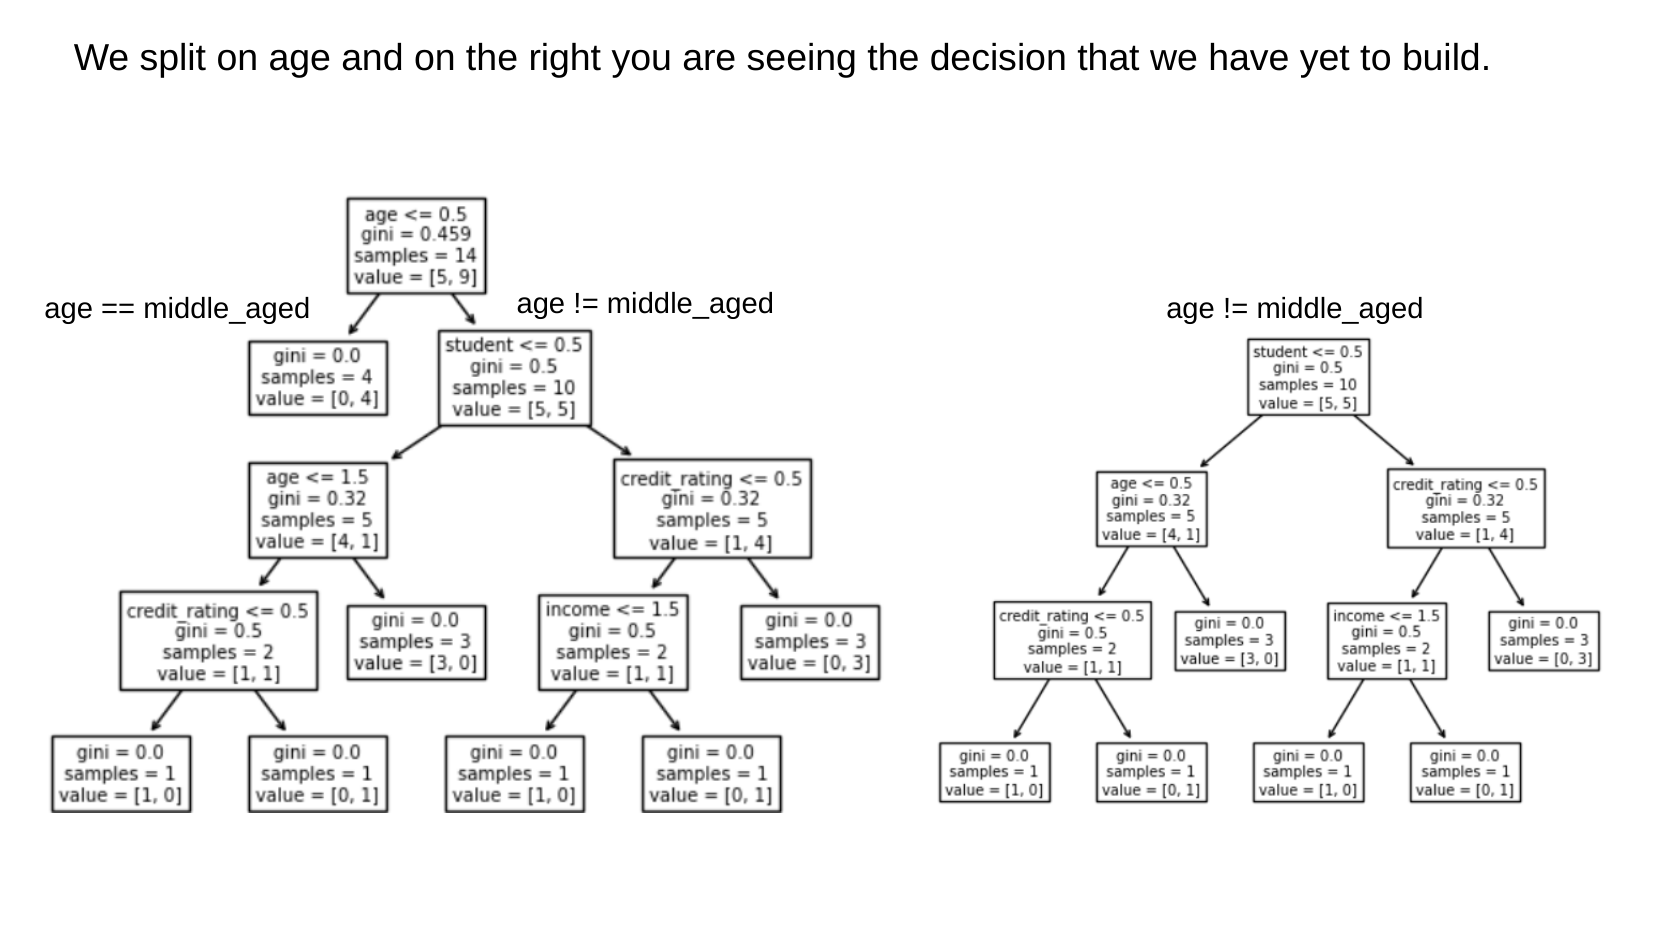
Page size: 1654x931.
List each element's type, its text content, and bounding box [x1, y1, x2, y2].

text_box We split on age and on the right you are seeing the decision that we have yet to build. [59, 29, 1565, 87]
text_box age != middle_aged [1151, 285, 1447, 384]
picture [29, 177, 886, 813]
text_box age == middle_aged [29, 285, 355, 384]
text_box age != middle_aged [501, 279, 798, 378]
picture [933, 324, 1613, 815]
